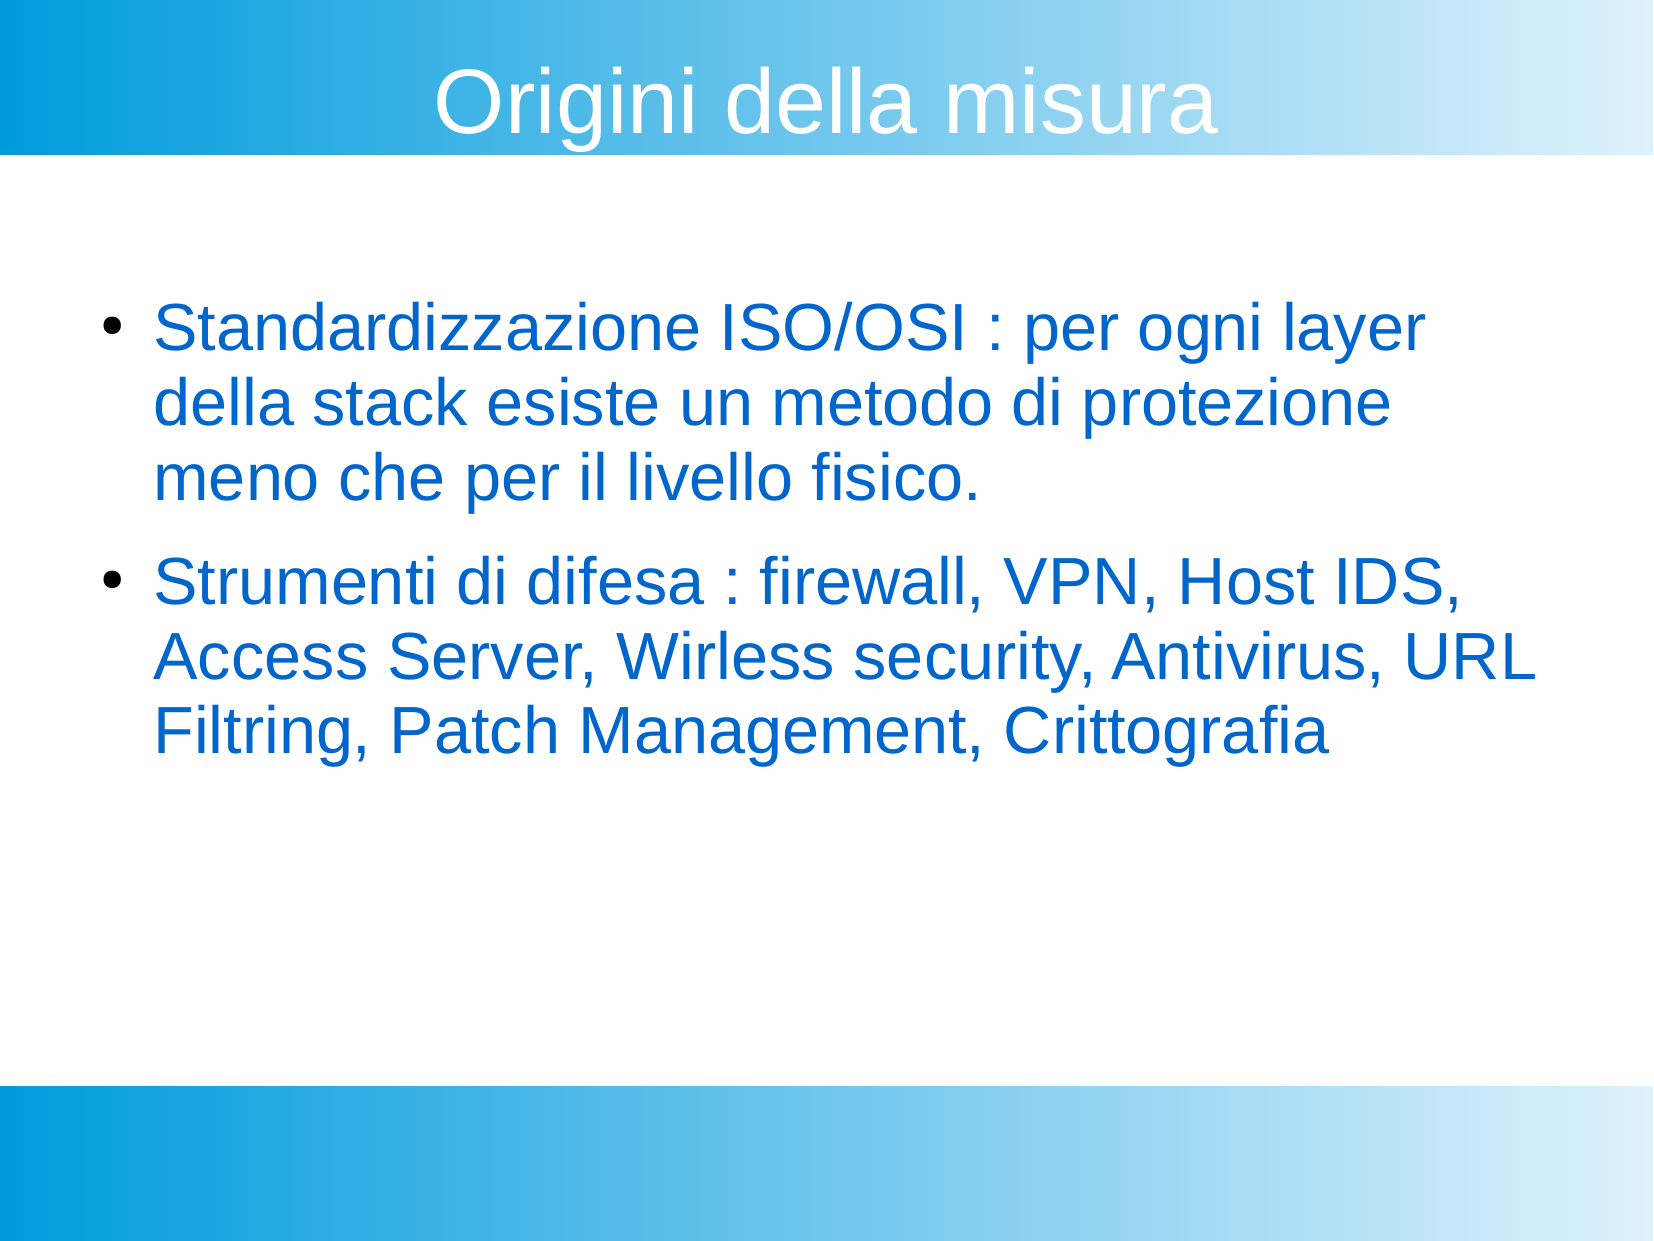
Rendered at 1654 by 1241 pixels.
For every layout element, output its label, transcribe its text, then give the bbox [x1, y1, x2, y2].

list Standardizzazione ISO/OSI : per ogni layer della stack esiste un metodo di protezione meno che per il livello fisico. Strumenti di difesa : firewall, VPN, Host IDS, Access Server, Wirless security, Antivirus, URL Filtring, Patch Management, Crittografia [82, 290, 1571, 1010]
title Origini della misura [82, 49, 1571, 155]
